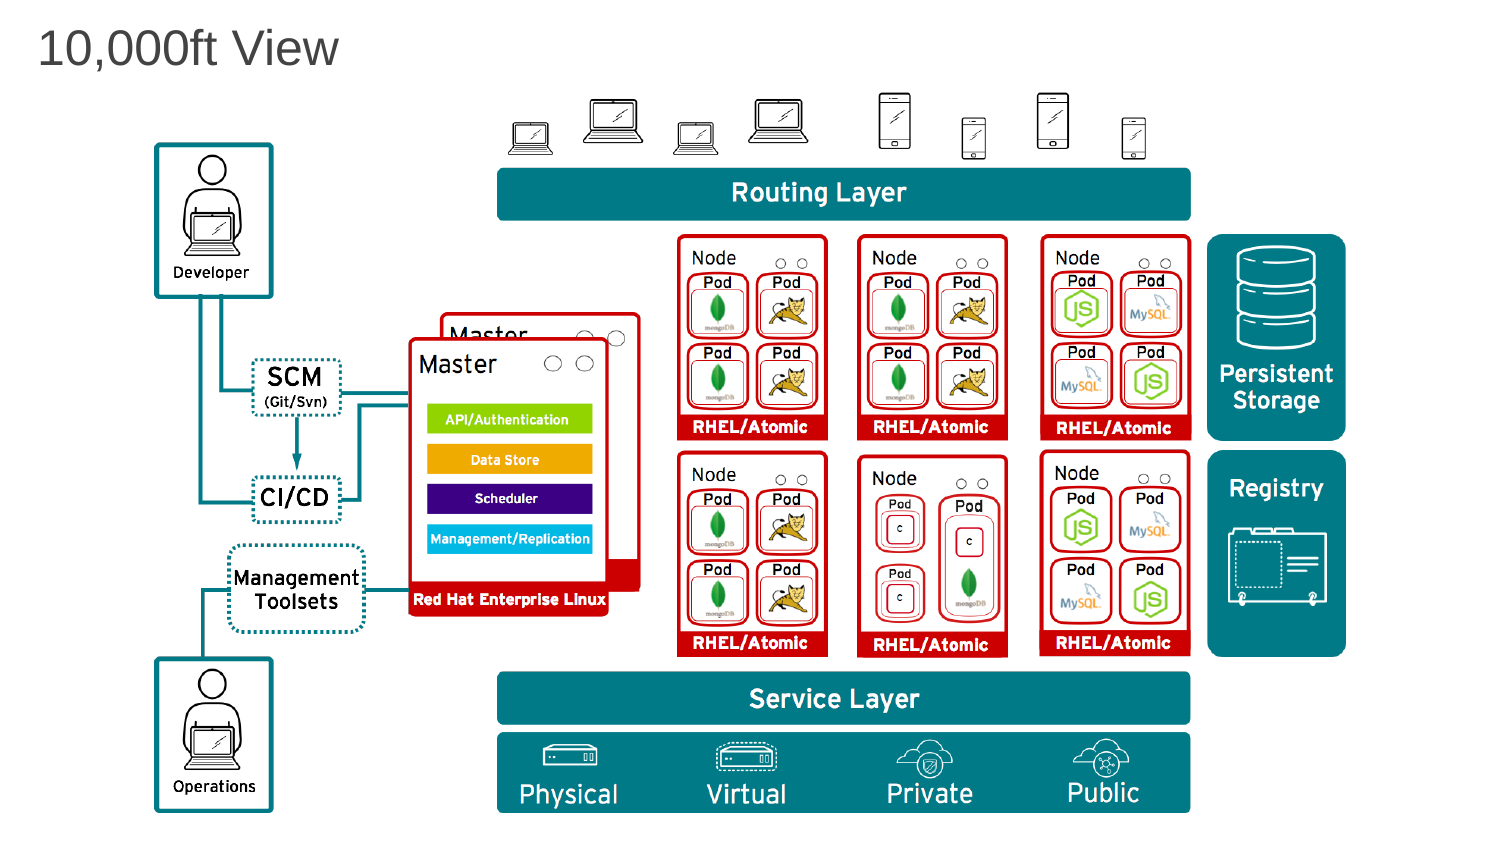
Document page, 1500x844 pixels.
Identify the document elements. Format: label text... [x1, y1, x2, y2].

title 10,000ft View [22, 17, 689, 75]
picture [154, 92, 1346, 813]
